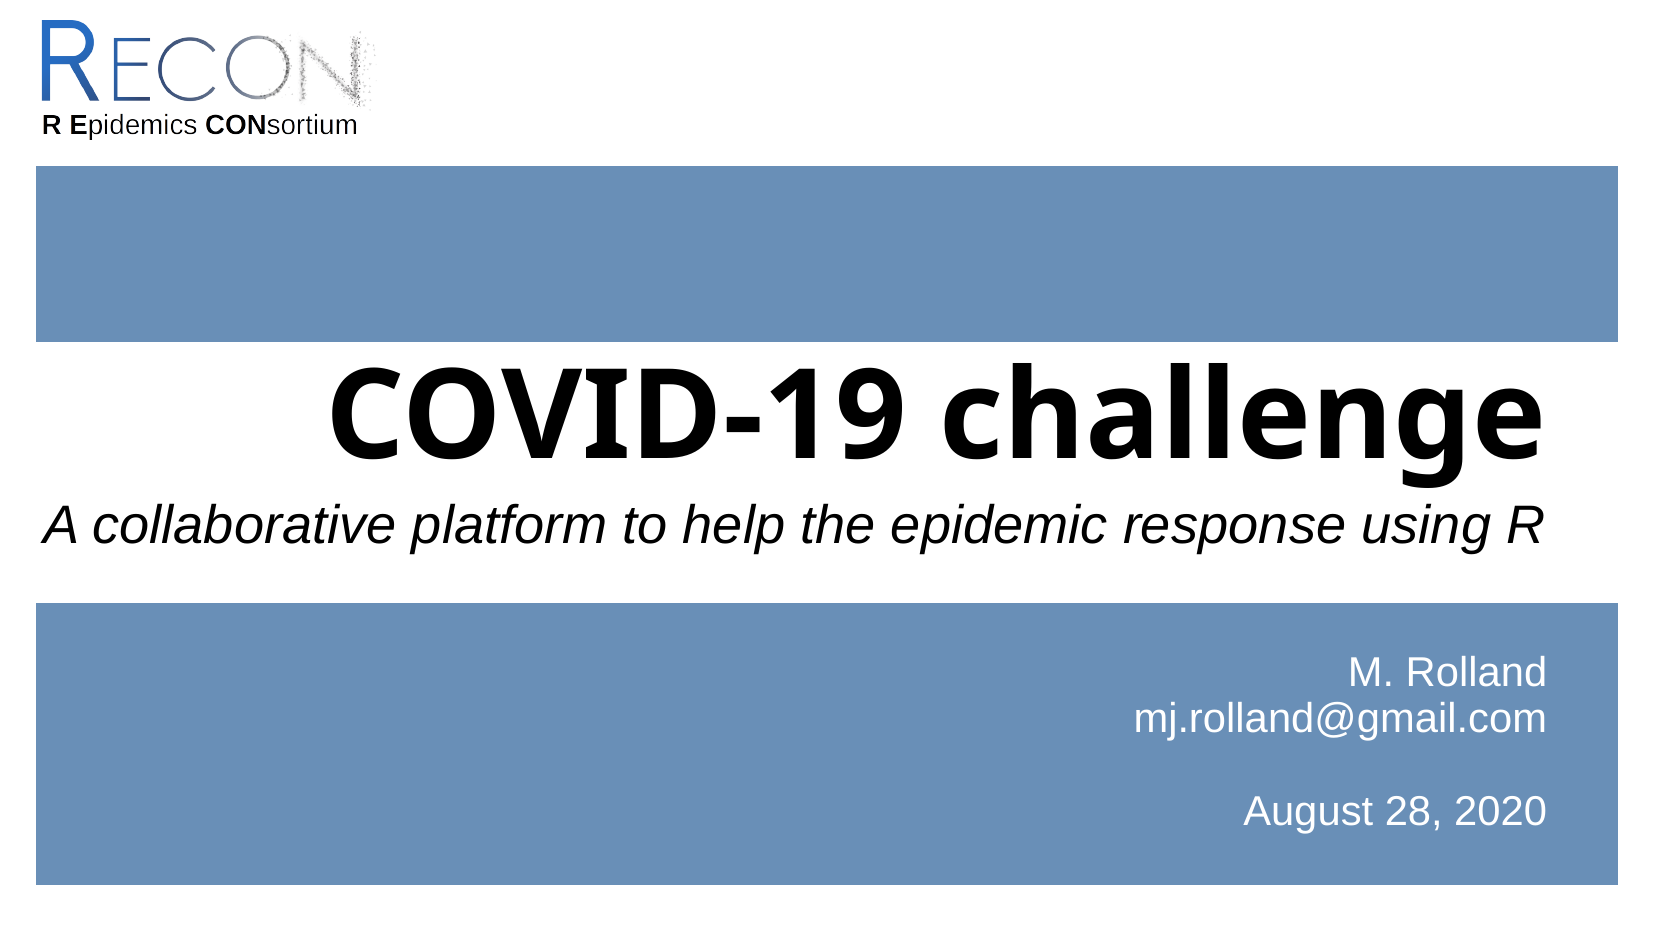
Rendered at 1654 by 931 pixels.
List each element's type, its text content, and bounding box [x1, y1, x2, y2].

text_box [35, 165, 1619, 886]
picture [23, 11, 390, 218]
title COVID-19 challenge A collaborative platform to help the epidemic response using R M. Rolland mj.rolland@gmail.com August 28, 2020 [0, 271, 1548, 887]
